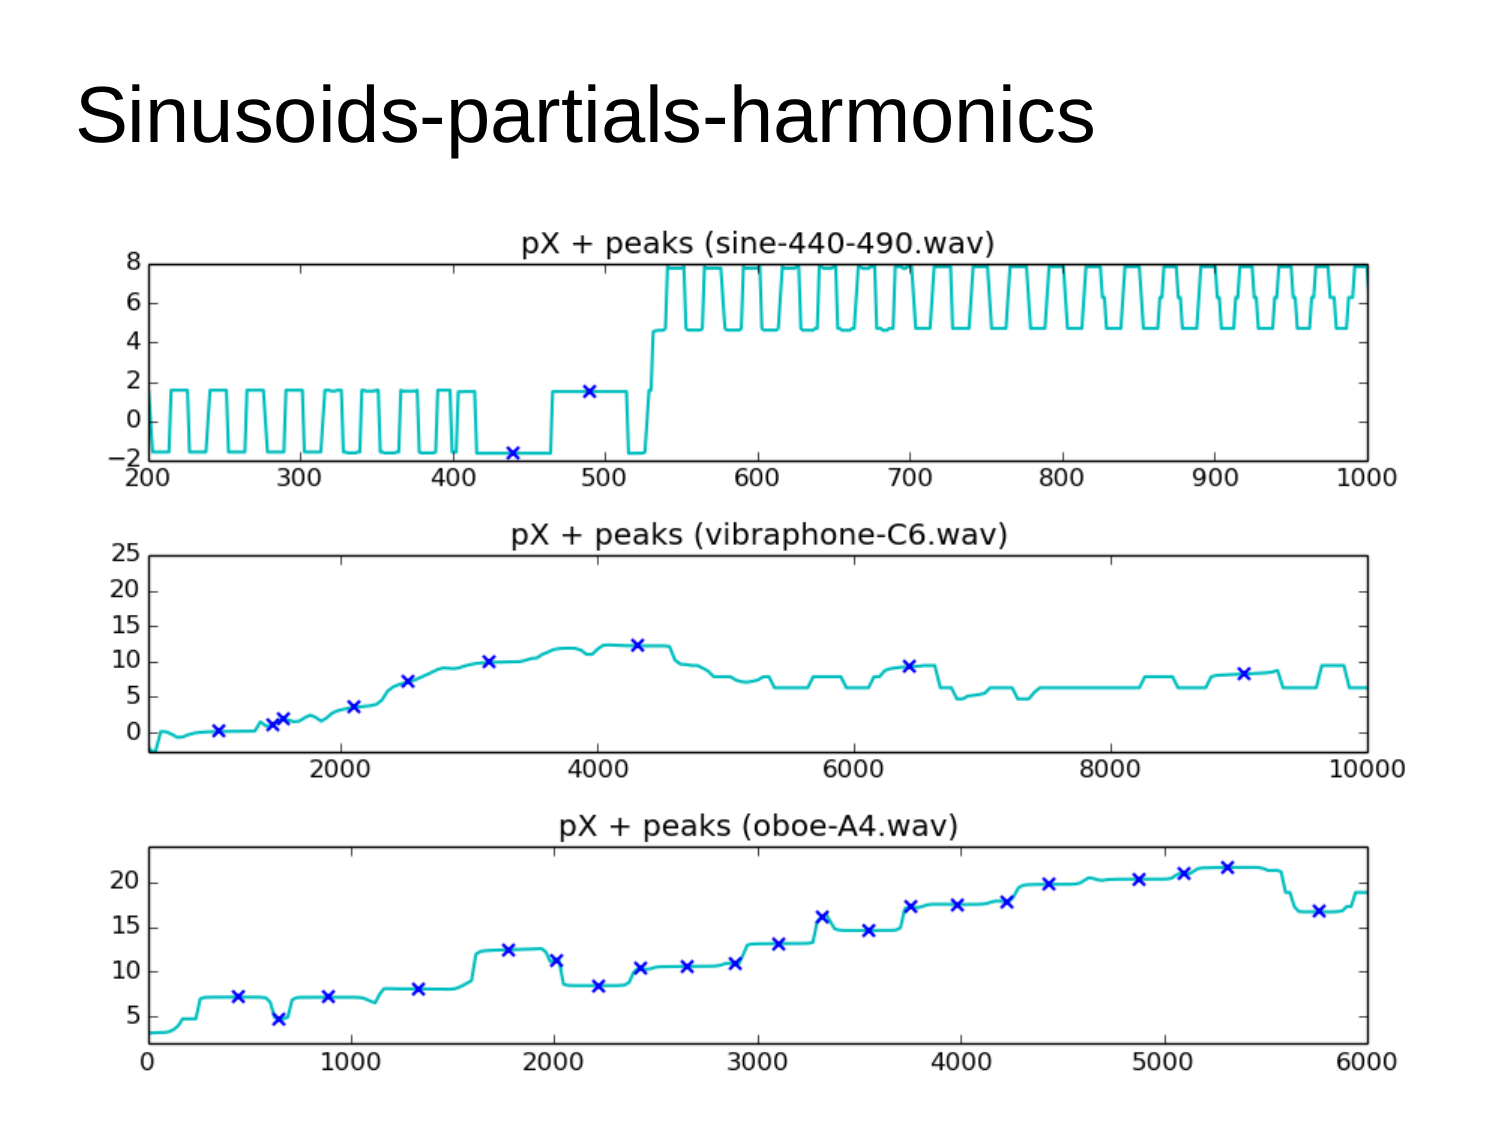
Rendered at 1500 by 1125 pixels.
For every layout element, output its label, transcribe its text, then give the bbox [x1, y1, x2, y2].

title Sinusoids-partials-harmonics [75, 21, 1425, 209]
picture [81, 204, 1432, 1105]
